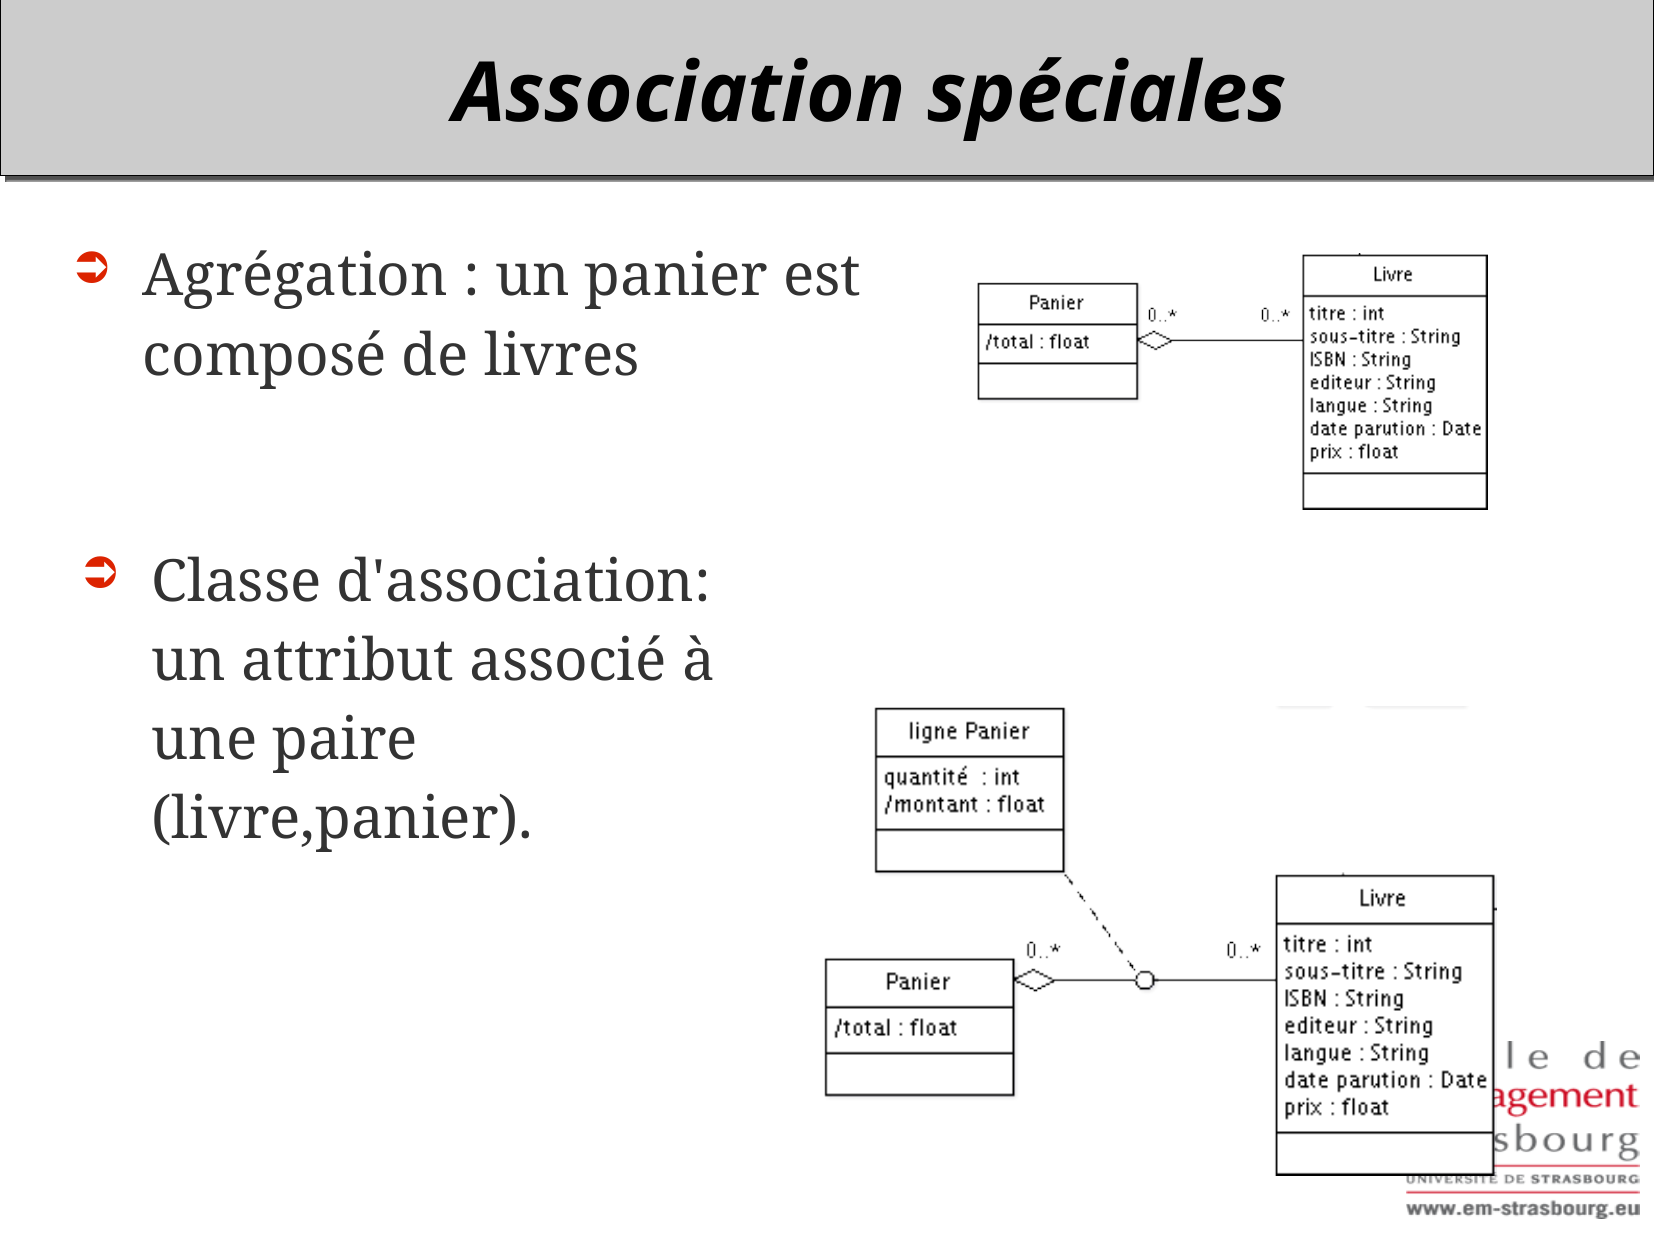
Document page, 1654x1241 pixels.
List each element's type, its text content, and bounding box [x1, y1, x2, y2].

list Classe d'association: un attribut associé à une paire (livre,panier). [68, 538, 767, 965]
picture [819, 706, 1640, 1219]
picture [976, 253, 1488, 510]
list Agrégation : un panier est composé de livres [60, 233, 877, 472]
title Association spéciales [164, 0, 1577, 178]
